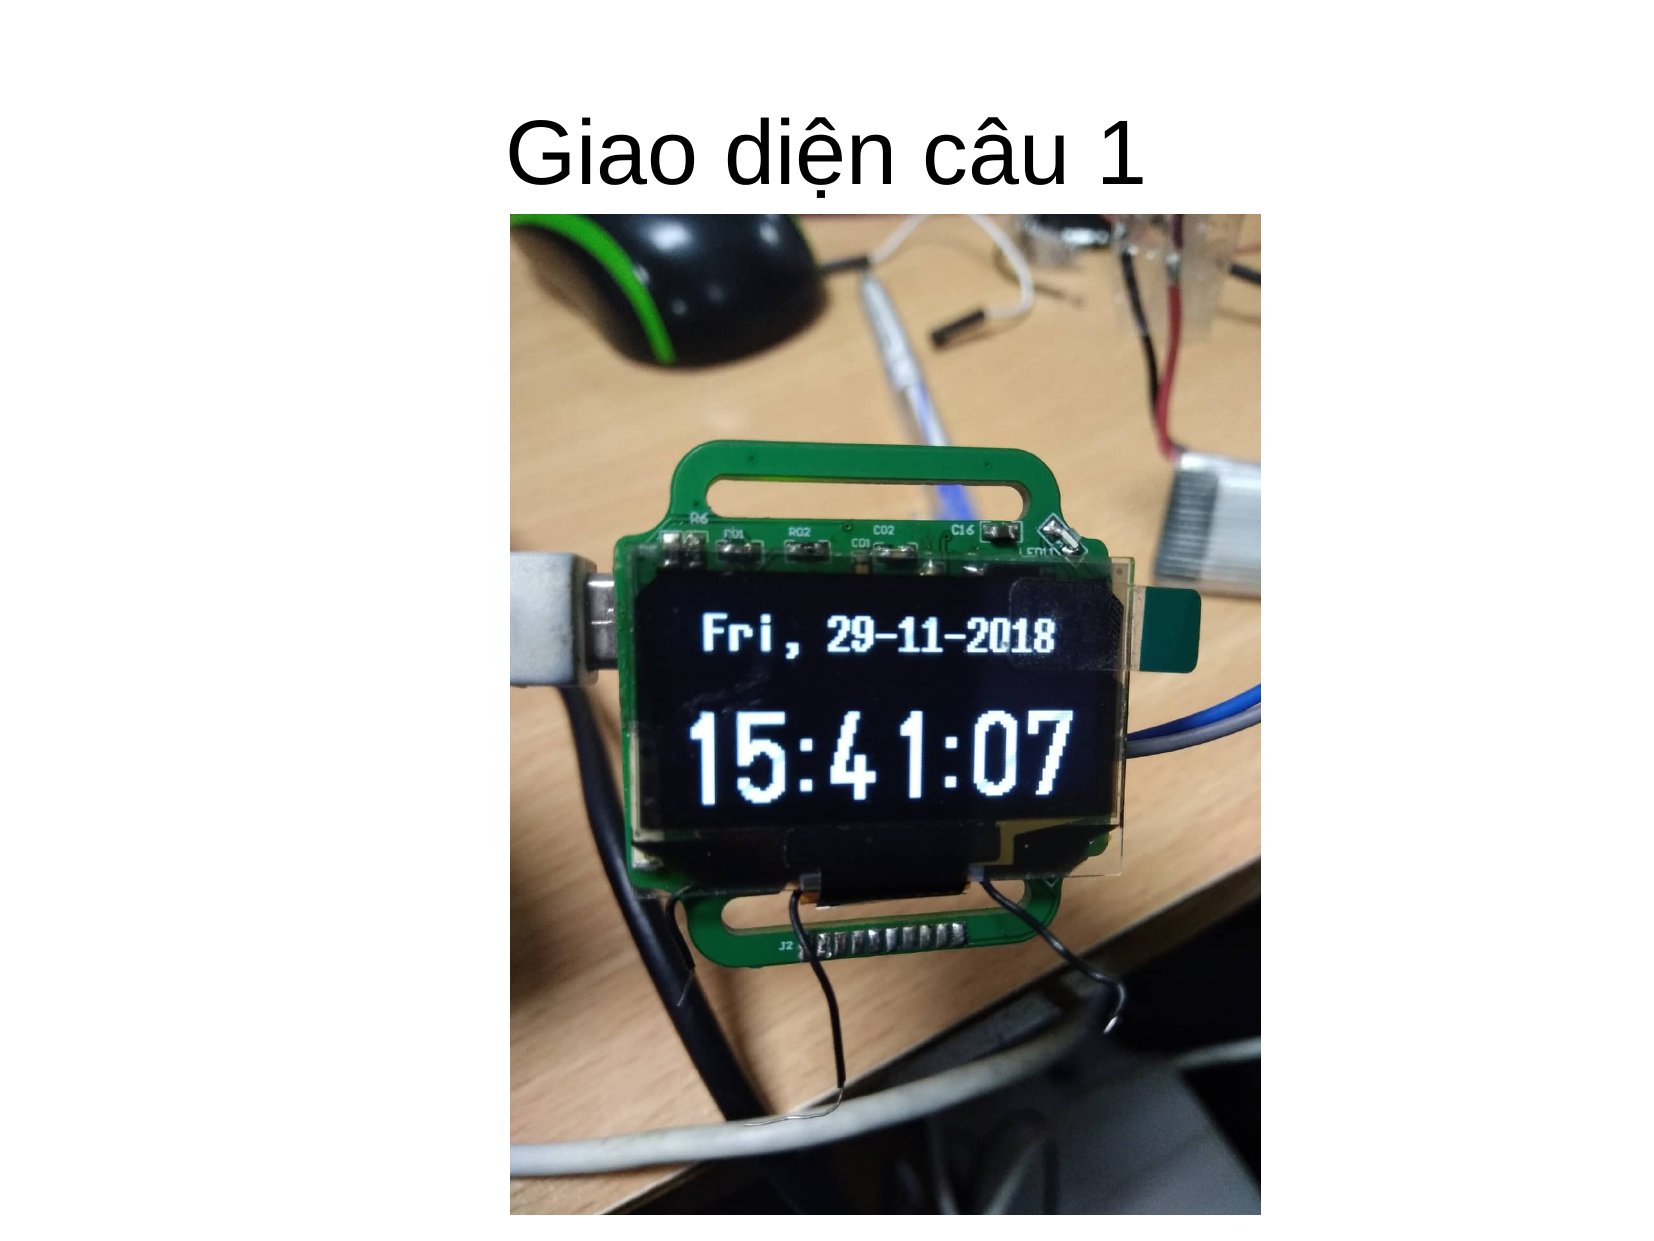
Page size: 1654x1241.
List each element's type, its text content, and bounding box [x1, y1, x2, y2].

title Giao diện câu 1 [82, 49, 1571, 257]
picture [510, 214, 1261, 1216]
